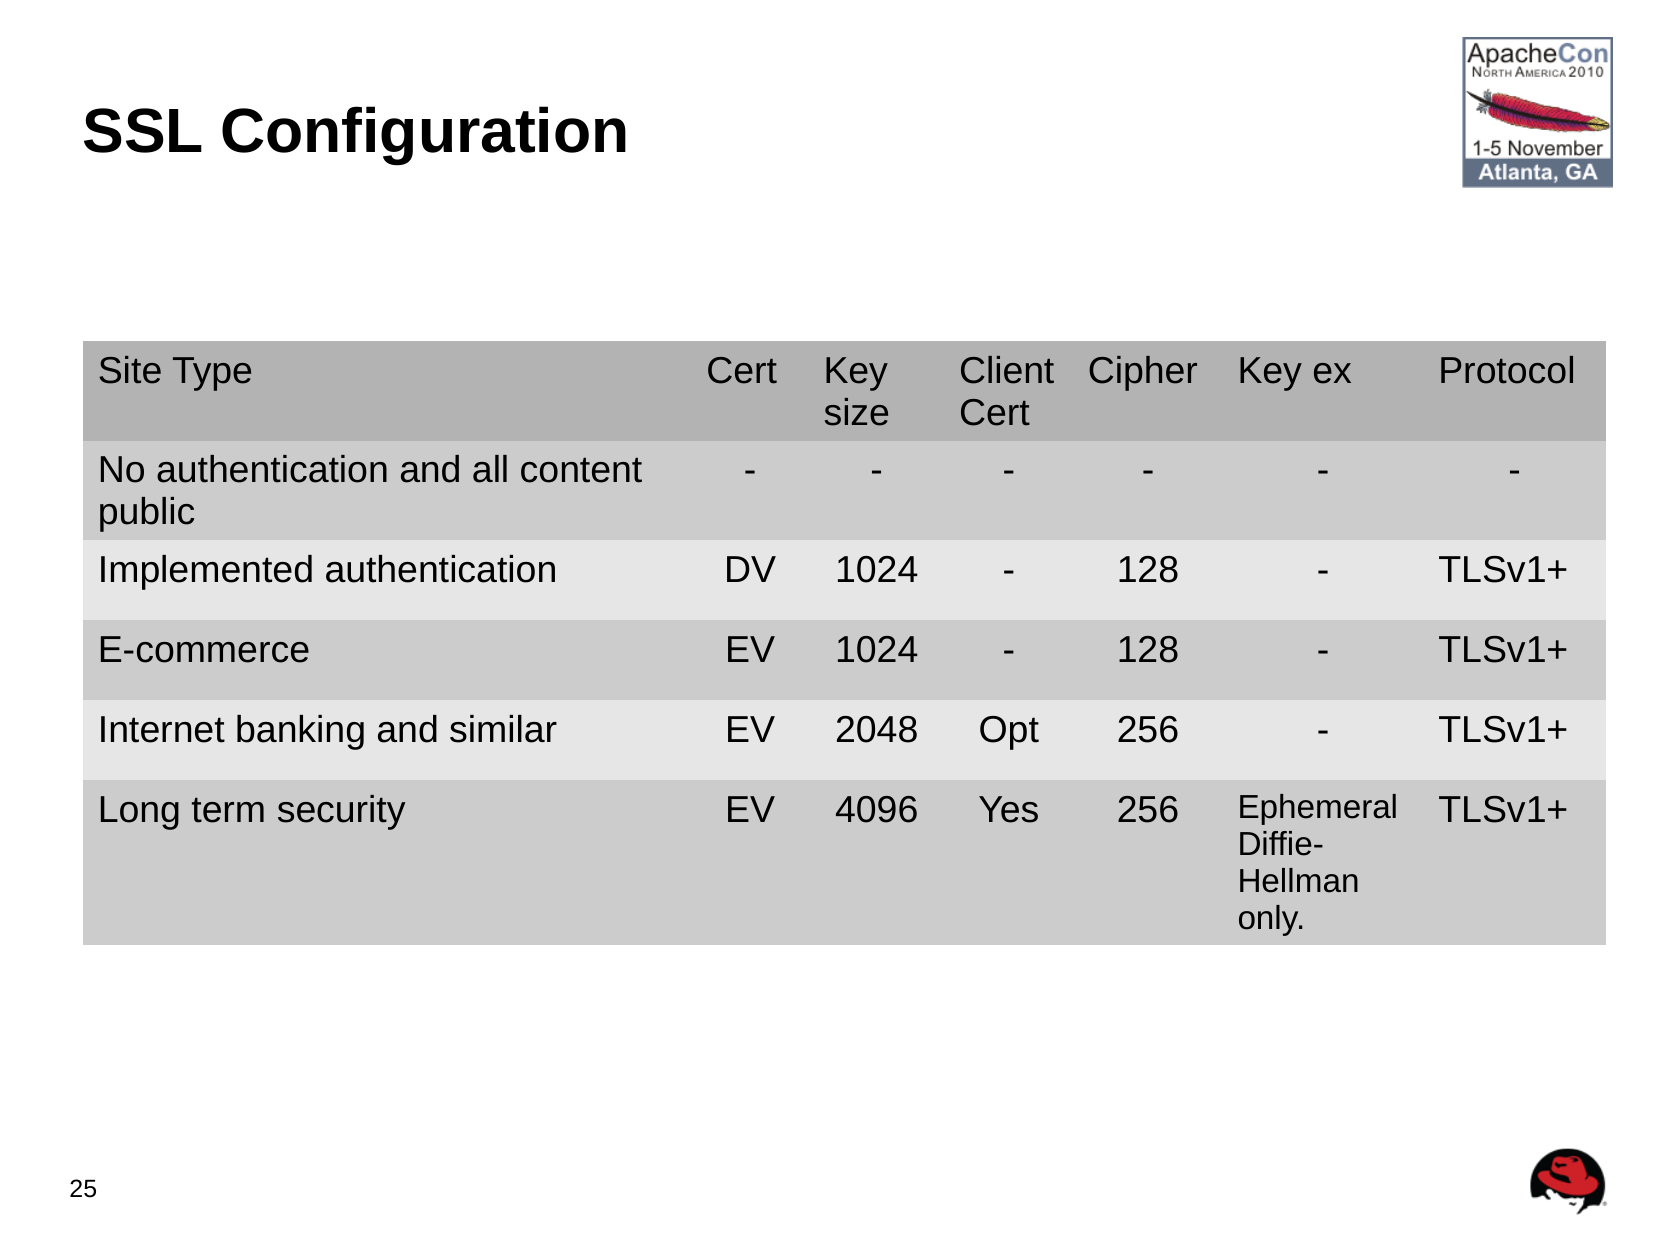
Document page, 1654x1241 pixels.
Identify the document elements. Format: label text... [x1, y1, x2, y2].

table_cell 2048 [809, 700, 944, 780]
table_cell 1024 [809, 620, 944, 700]
table_cell - [1424, 441, 1606, 540]
table_cell - [809, 441, 944, 540]
table_cell TLSv1+ [1424, 780, 1606, 945]
table_cell EV [692, 700, 809, 780]
table_cell Internet banking and similar [83, 700, 692, 780]
table_cell - [1223, 540, 1424, 620]
table_cell Long term security [83, 780, 692, 945]
table_cell 128 [1073, 540, 1223, 620]
table_cell 256 [1073, 780, 1223, 945]
table_cell - [1223, 620, 1424, 700]
table_cell 256 [1073, 700, 1223, 780]
table_header Protocol [1424, 341, 1606, 441]
table_cell TLSv1+ [1424, 540, 1606, 620]
table_cell EV [692, 780, 809, 945]
table_cell 4096 [809, 780, 944, 945]
table_header Client Cert [944, 341, 1073, 441]
table_cell TLSv1+ [1424, 620, 1606, 700]
table_cell - [1073, 441, 1223, 540]
table_header Site Type [83, 341, 692, 441]
picture [1571, 37, 1613, 188]
table_header Cert [692, 341, 809, 441]
table_cell 1024 [809, 540, 944, 620]
picture [1529, 1146, 1613, 1224]
title SSL Configuration [82, 0, 1571, 372]
table_cell - [1223, 441, 1424, 540]
table_cell Ephemeral Diffie- Hellman only. [1223, 780, 1424, 945]
table_cell EV [692, 620, 809, 700]
table_header Key size [809, 341, 944, 441]
table_cell 128 [1073, 620, 1223, 700]
table_cell - [692, 441, 809, 540]
table_header Key ex [1223, 341, 1424, 441]
table_cell - [944, 620, 1073, 700]
table_cell - [944, 441, 1073, 540]
table_cell Opt [944, 700, 1073, 780]
table_cell TLSv1+ [1424, 700, 1606, 780]
table_header Cipher [1073, 341, 1223, 441]
table_cell DV [692, 540, 809, 620]
table_cell E-commerce [83, 620, 692, 700]
table_cell Yes [944, 780, 1073, 945]
table_cell - [944, 540, 1073, 620]
table_cell No authentication and all content public [83, 441, 692, 540]
table_cell - [1223, 700, 1424, 780]
table_cell Implemented authentication [83, 540, 692, 620]
